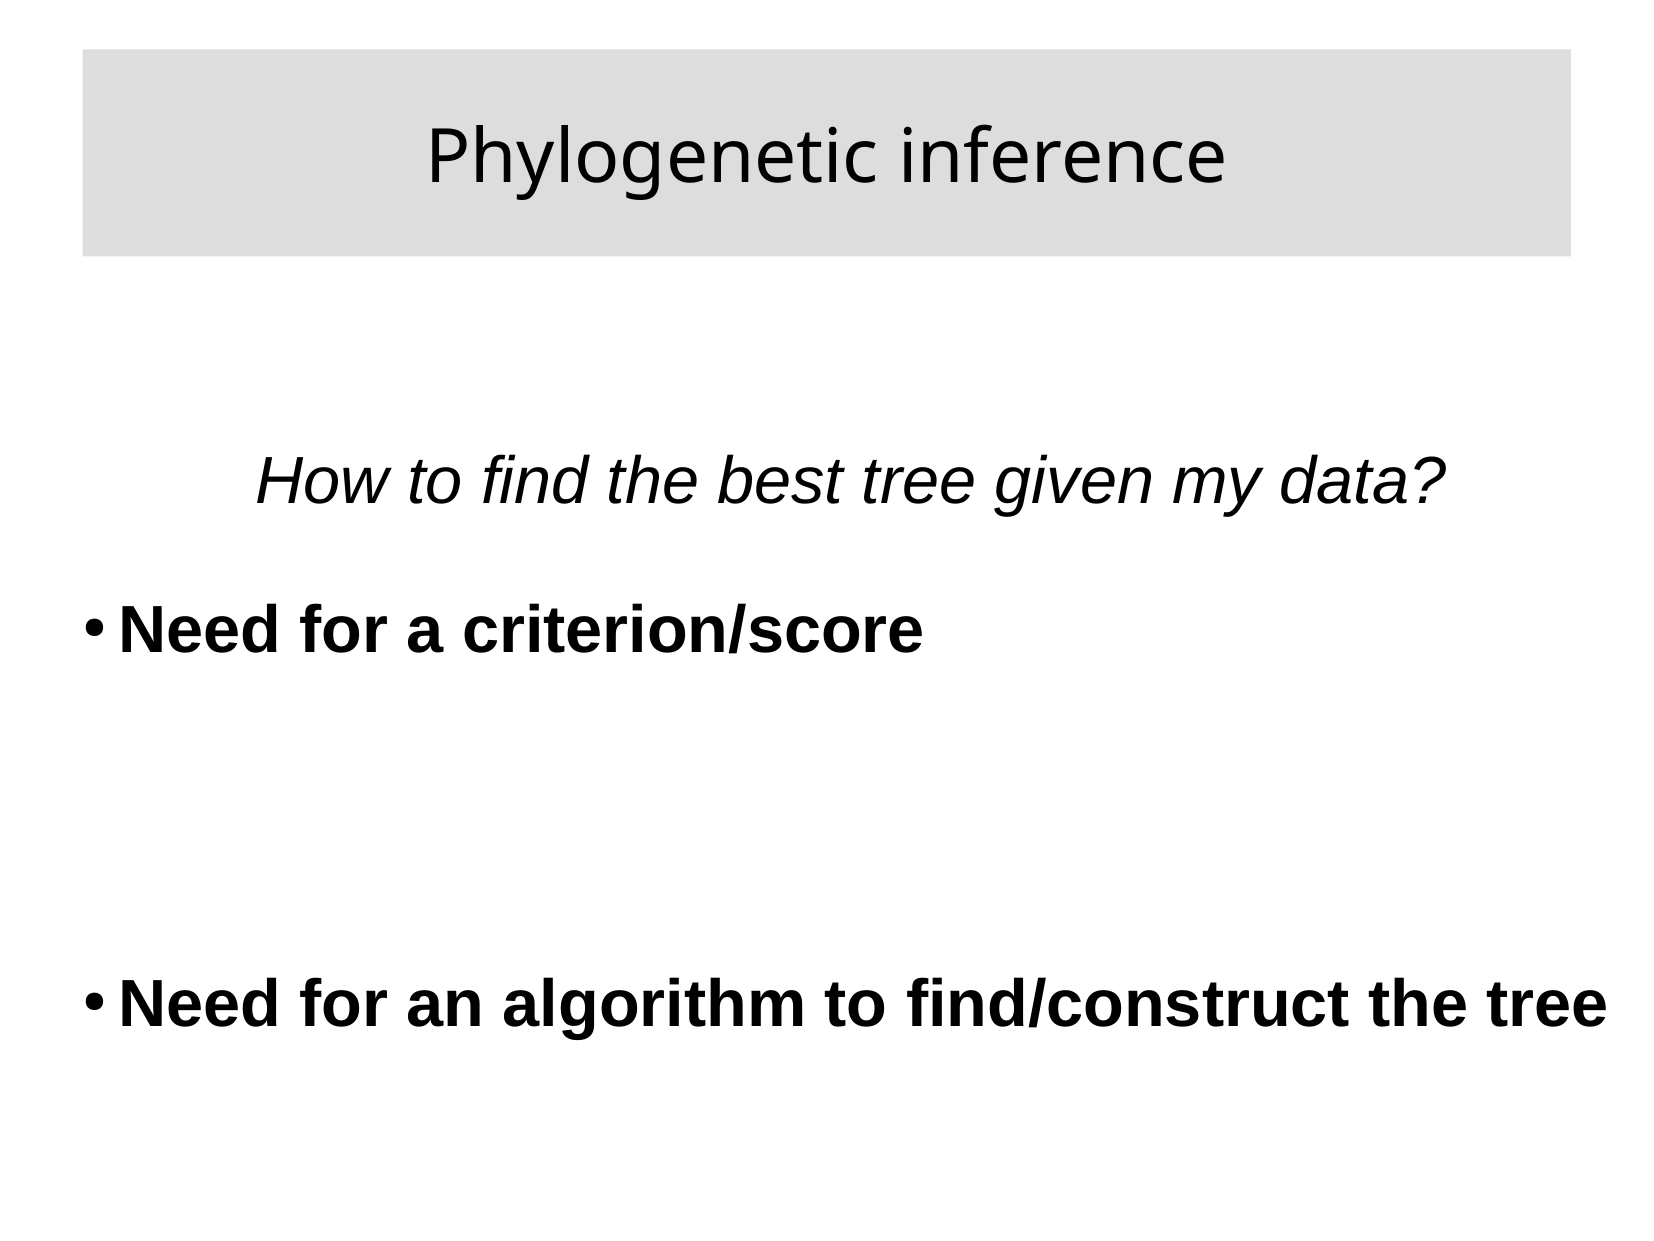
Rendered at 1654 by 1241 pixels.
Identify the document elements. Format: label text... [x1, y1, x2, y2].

title Phylogenetic inference [82, 49, 1571, 257]
subtitle How to find the best tree given my data? Need for a criterion/score Need for an algorithm to find/construct the tree [82, 293, 1621, 1241]
